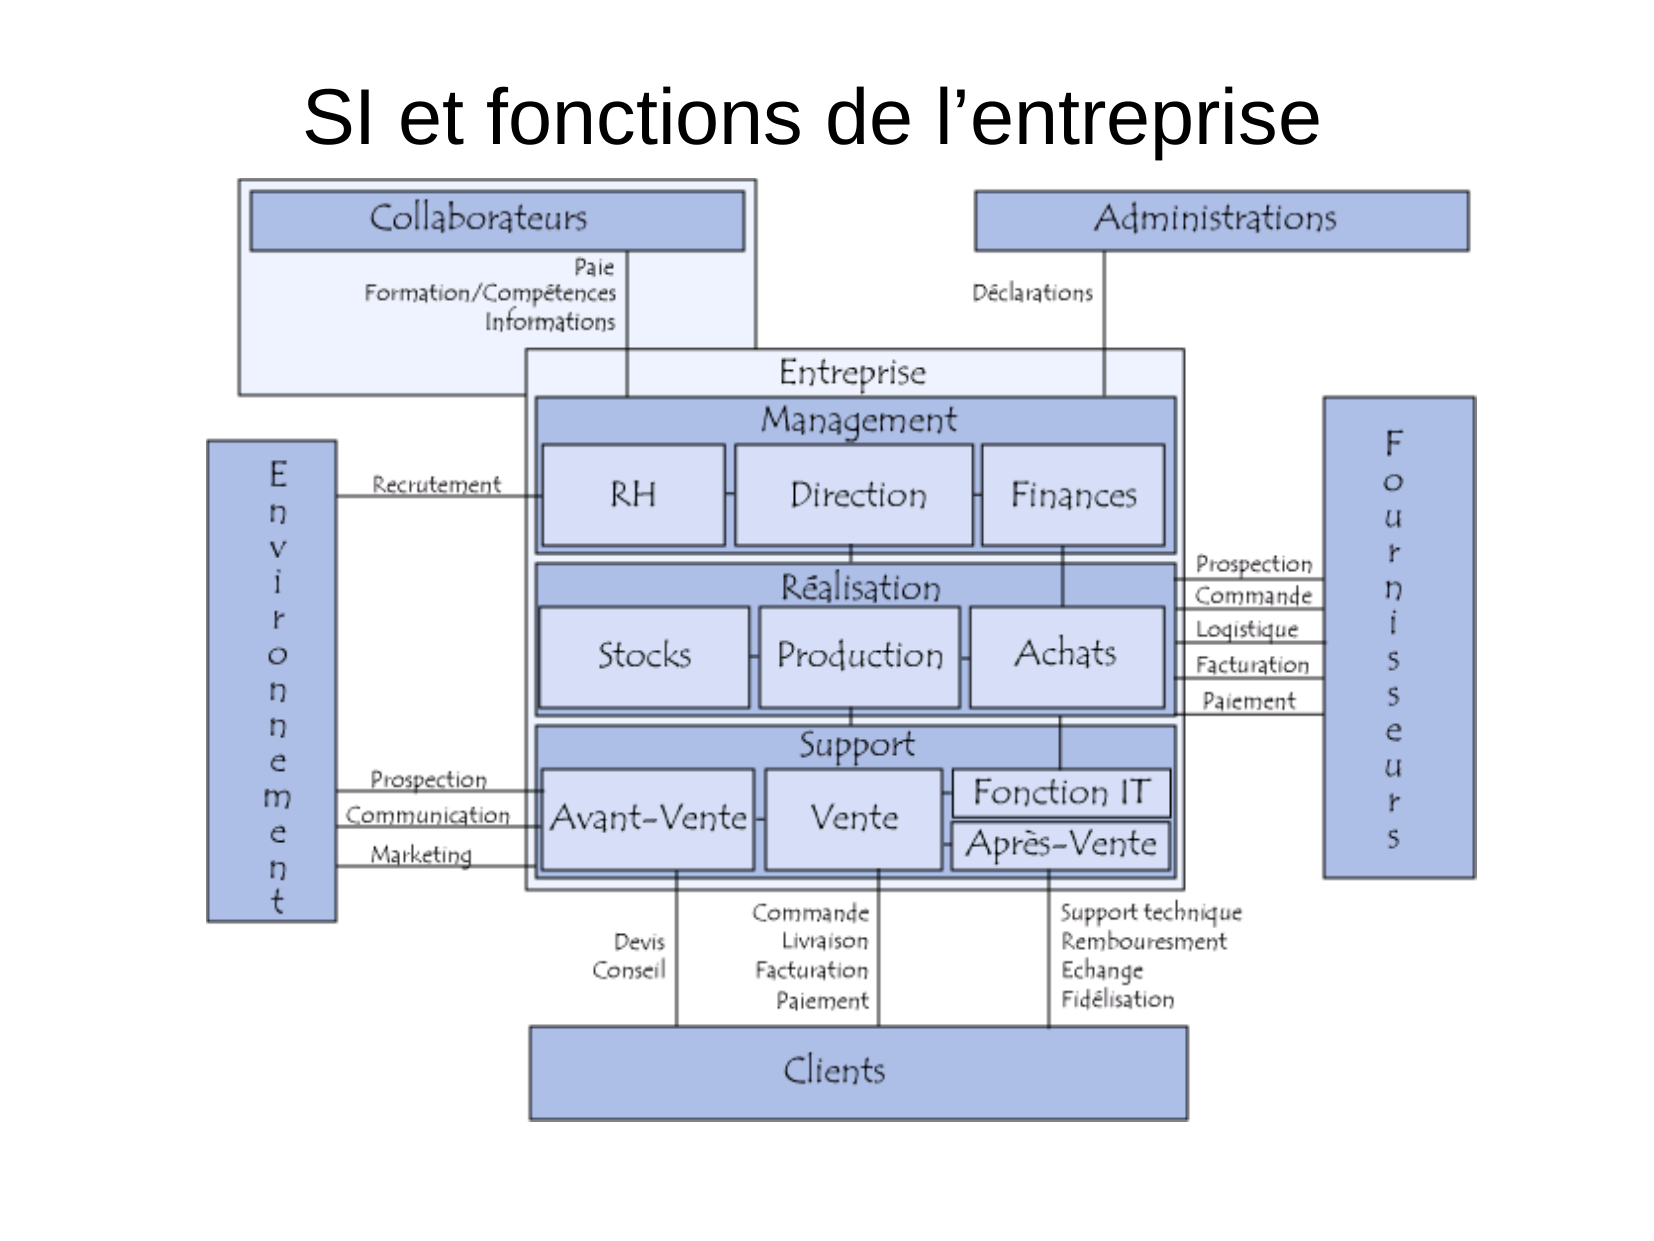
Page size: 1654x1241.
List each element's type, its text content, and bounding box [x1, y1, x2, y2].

picture [206, 178, 1477, 1123]
title SI et fonctions de l’entreprise [32, 37, 1565, 188]
